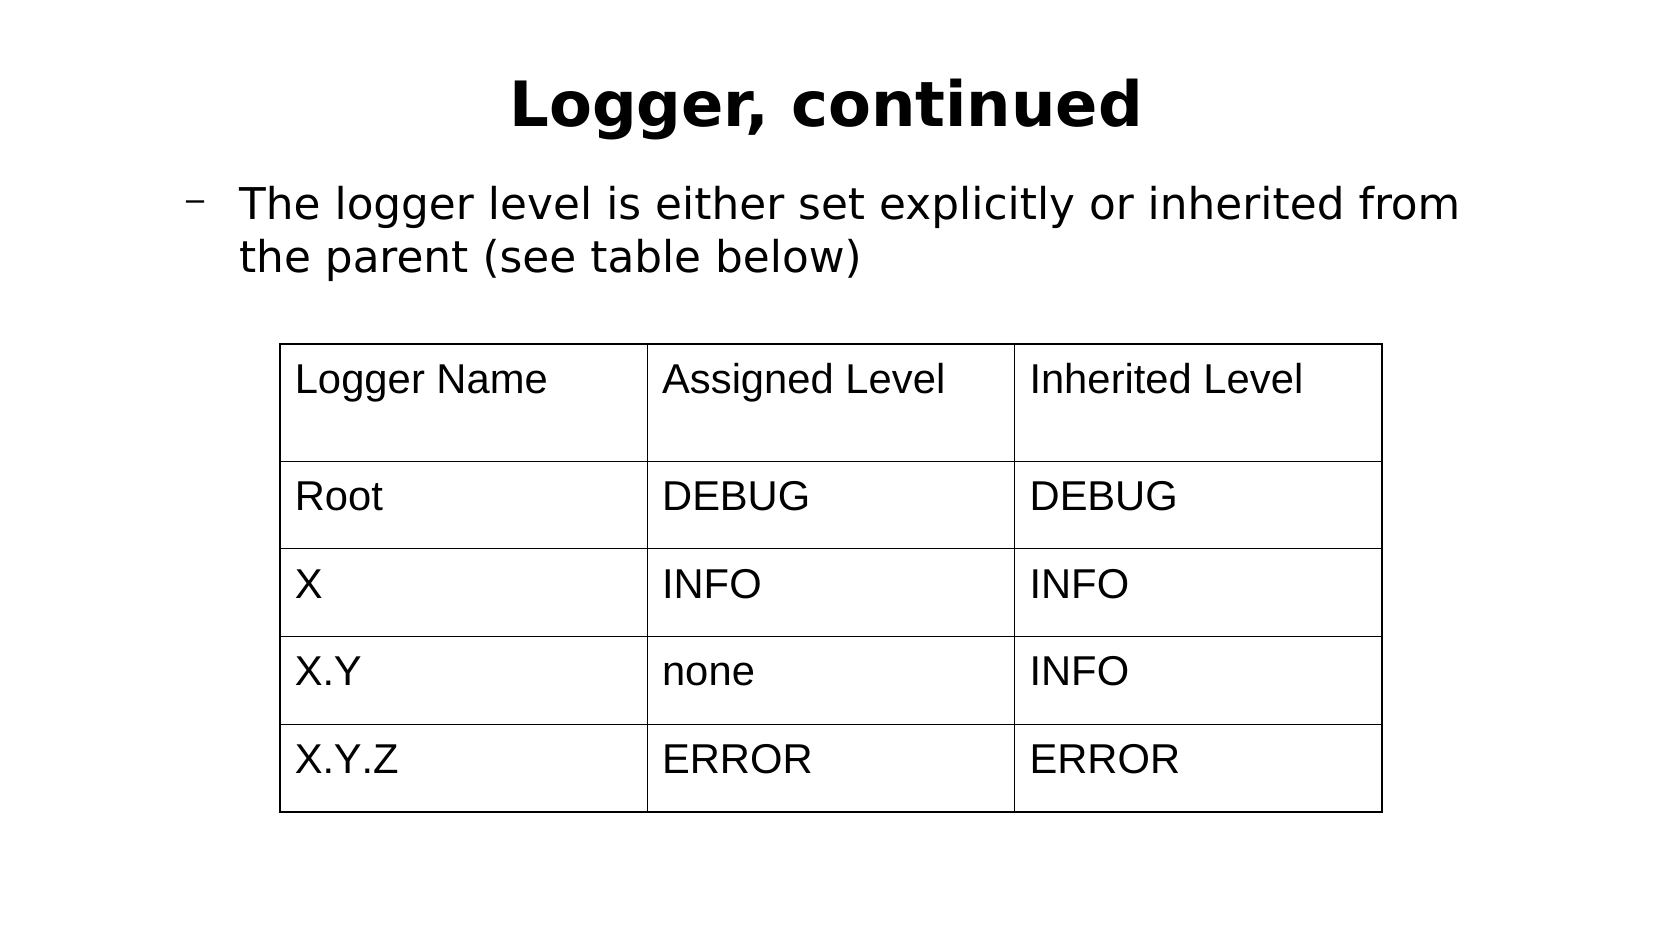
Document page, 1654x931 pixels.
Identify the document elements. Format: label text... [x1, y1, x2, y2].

table_cell INFO [648, 549, 1014, 636]
table_cell INFO [1015, 549, 1381, 636]
table_cell Root [281, 462, 647, 548]
title Logger, continued [82, 36, 1571, 147]
list The logger level is either set explicitly or inherited from the parent (see table below) [82, 168, 1538, 889]
table_cell none [648, 637, 1014, 724]
table_header Assigned Level [648, 345, 1014, 461]
table_cell DEBUG [648, 462, 1014, 548]
table_cell INFO [1015, 637, 1381, 724]
table_cell X.Y.Z [281, 725, 647, 811]
table_header Logger Name [281, 345, 647, 461]
table_cell ERROR [1015, 725, 1381, 811]
table_cell X [281, 549, 647, 636]
table_cell X.Y [281, 637, 647, 724]
table_header Inherited Level [1015, 345, 1381, 461]
table_cell DEBUG [1015, 462, 1381, 548]
table_cell ERROR [648, 725, 1014, 811]
